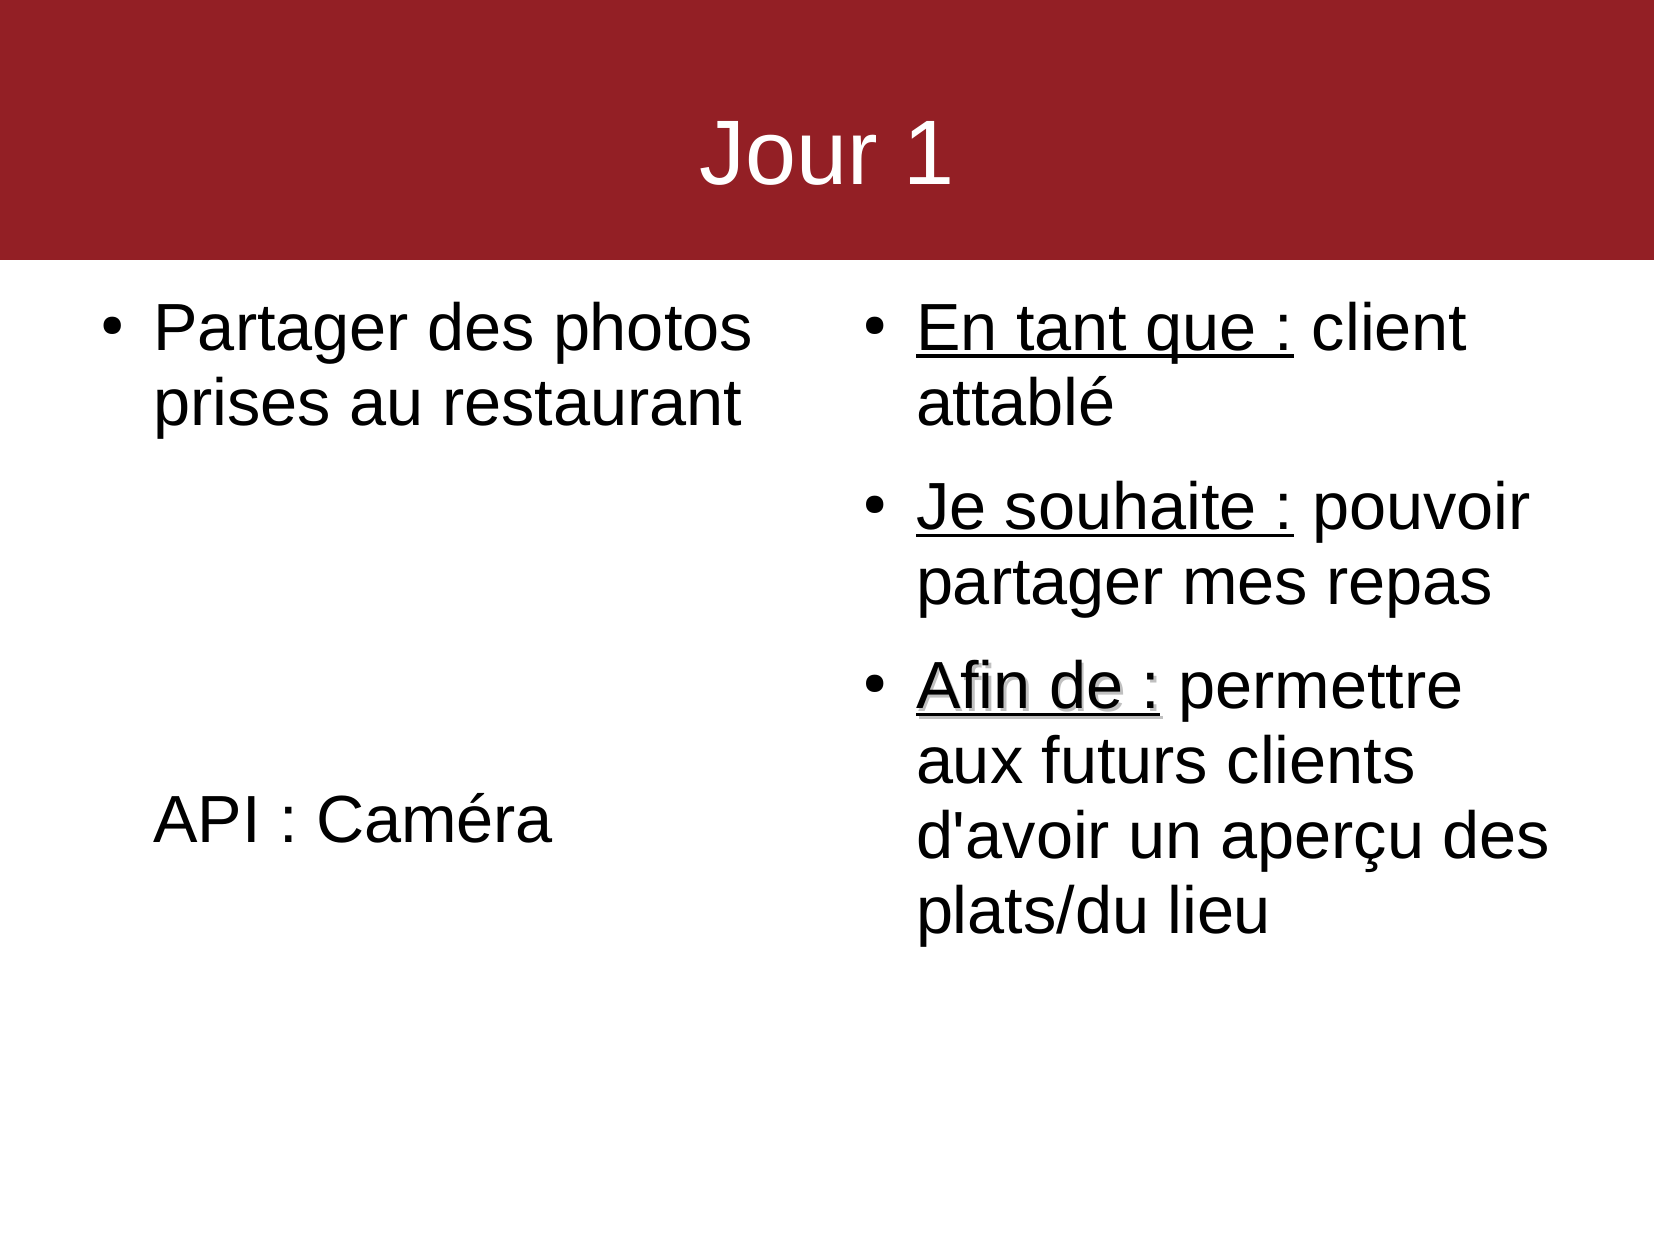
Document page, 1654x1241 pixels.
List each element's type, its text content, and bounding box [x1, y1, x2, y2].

list En tant que : client attablé Je souhaite : pouvoir partager mes repas Afin de : permettre aux futurs clients d'avoir un aperçu des plats/du lieu [845, 290, 1572, 1010]
list Partager des photos prises au restaurant API : Caméra [82, 290, 809, 1010]
title Jour 1 [82, 49, 1571, 257]
text_box [0, 0, 1654, 260]
